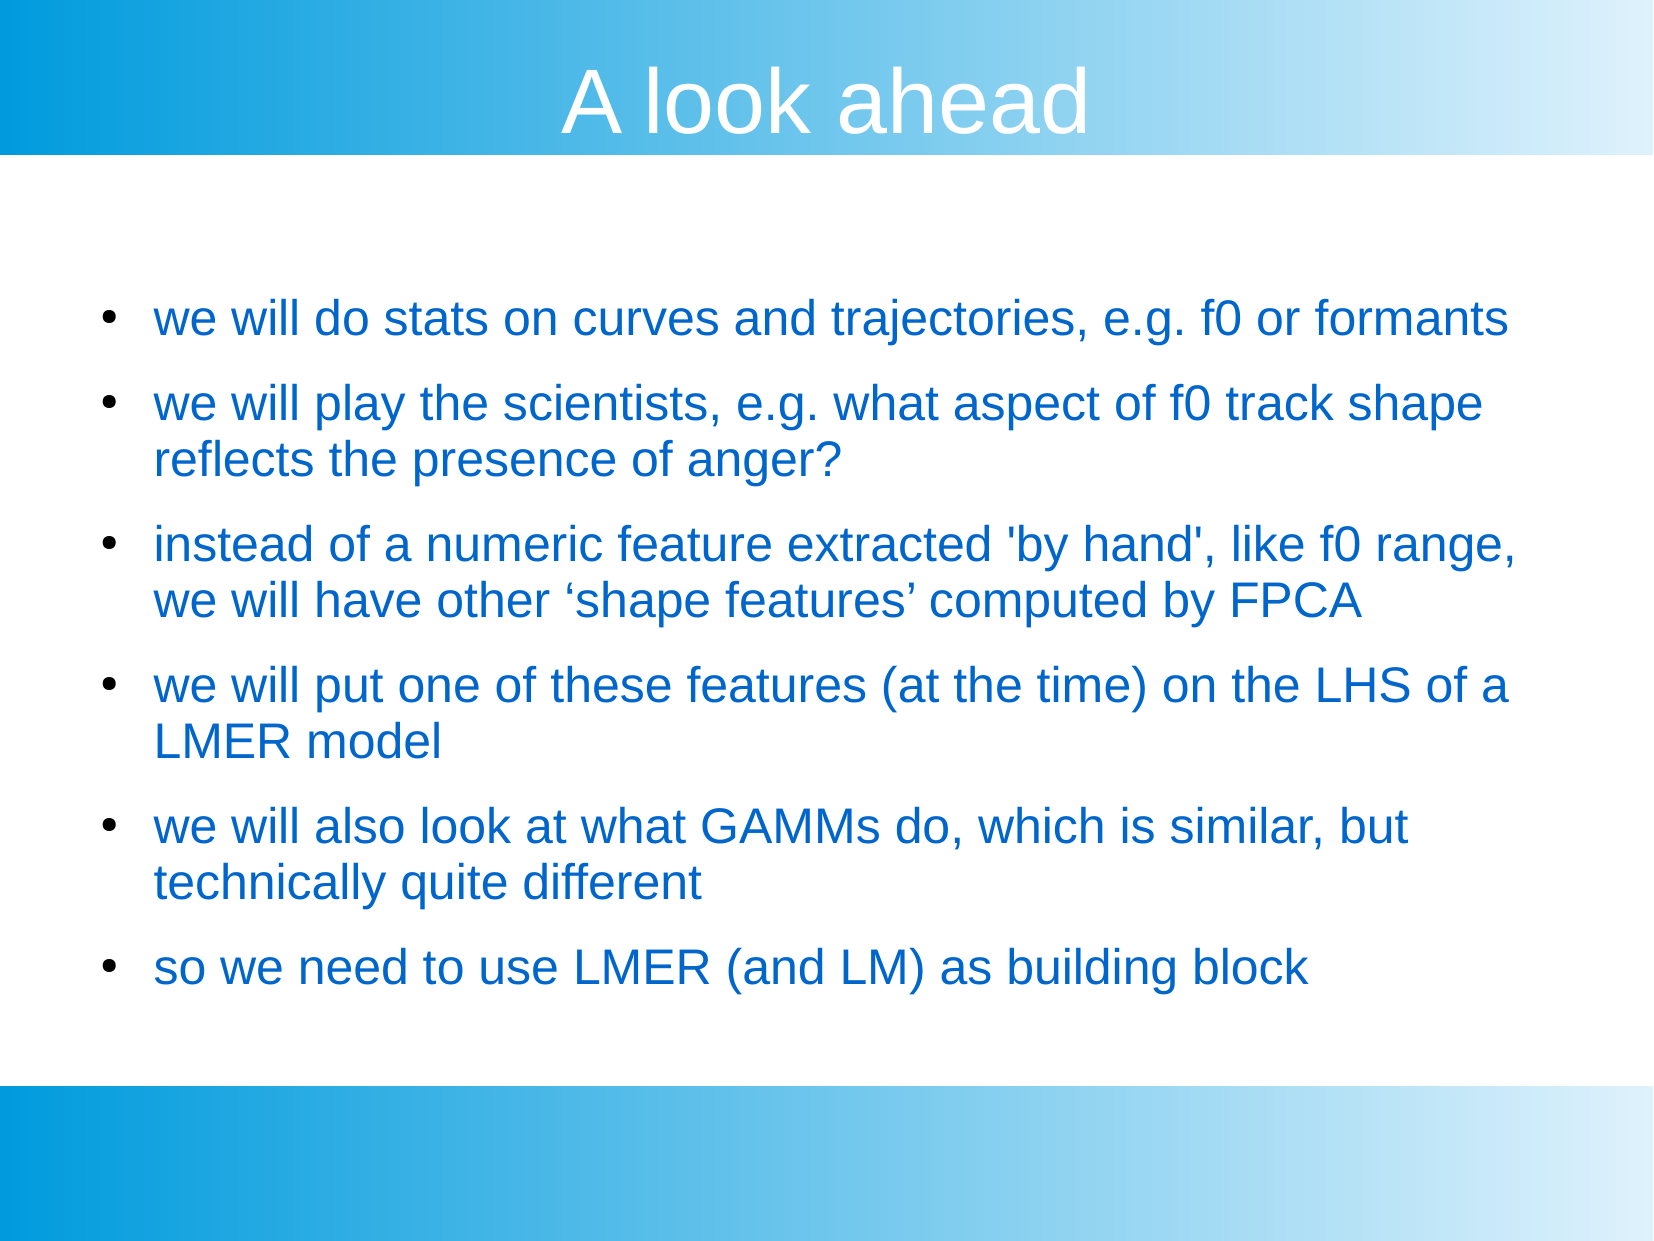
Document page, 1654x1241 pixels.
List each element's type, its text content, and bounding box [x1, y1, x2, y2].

list we will do stats on curves and trajectories, e.g. f0 or formants we will play the scientists, e.g. what aspect of f0 track shape reflects the presence of anger? instead of a numeric feature extracted 'by hand', like f0 range, we will have other ‘shape features’ computed by FPCA we will put one of these features (at the time) on the LHS of a LMER model we will also look at what GAMMs do, which is similar, but technically quite different so we need to use LMER (and LM) as building block [82, 290, 1571, 1010]
title A look ahead [82, 49, 1571, 155]
